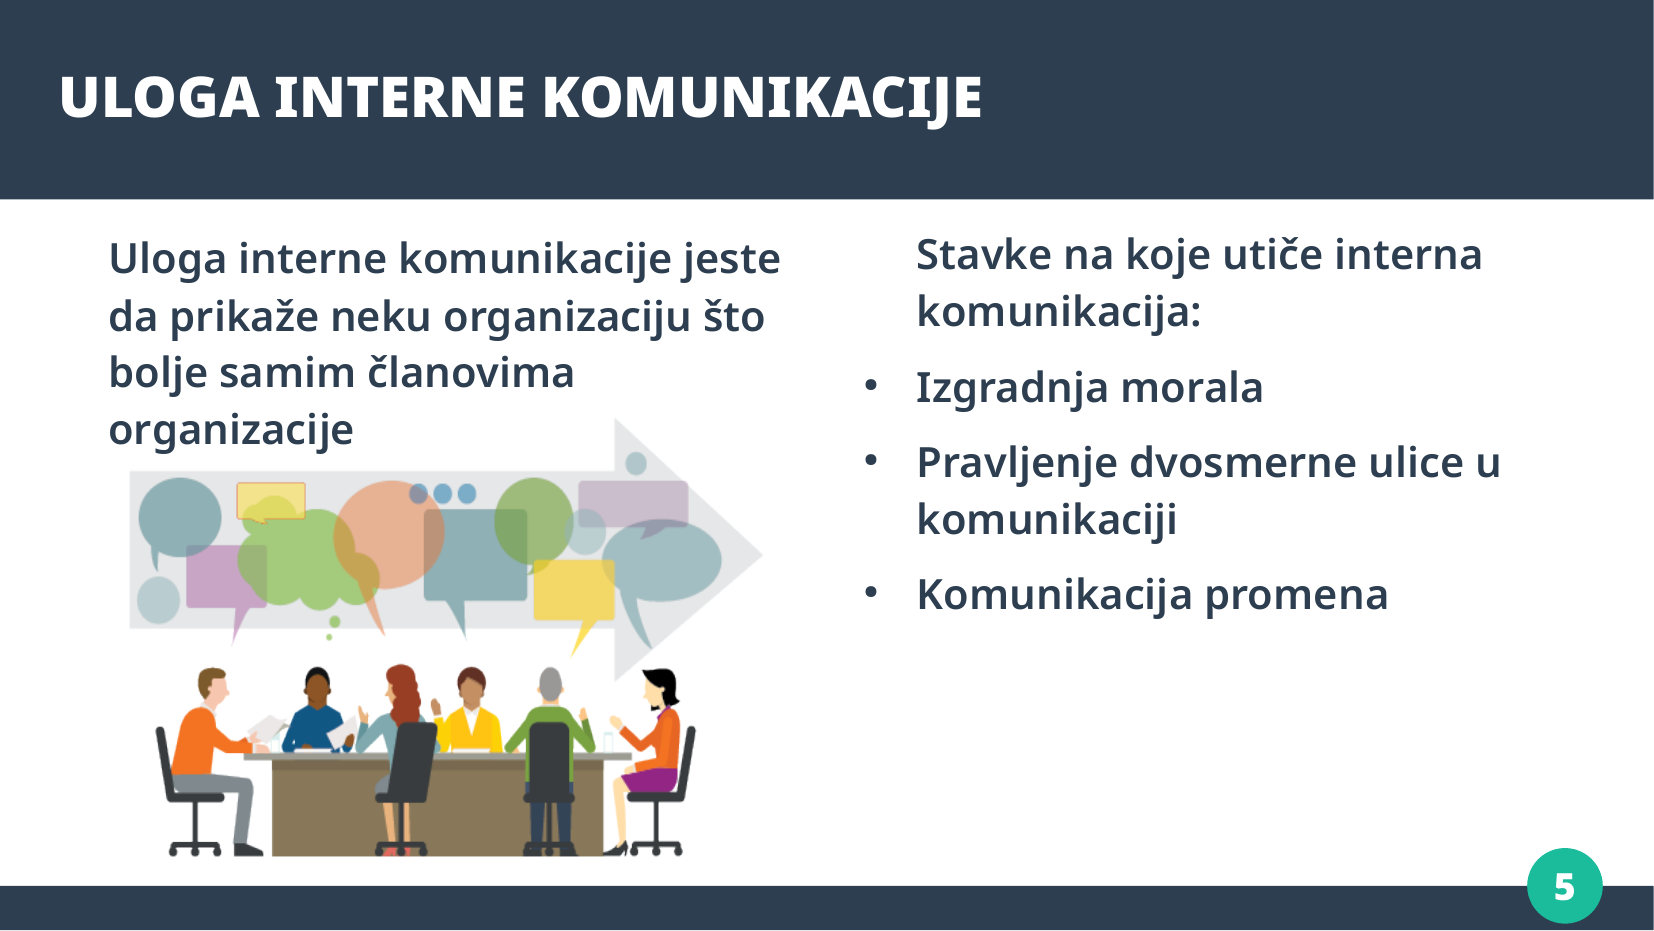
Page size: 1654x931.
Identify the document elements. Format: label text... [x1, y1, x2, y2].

picture [37, 412, 826, 863]
title ULOGA INTERNE KOMUNIKACIJE [59, 37, 1595, 155]
list Uloga interne komunikacije jeste da prikaže neku organizaciju što bolje samim članovima organizacije [37, 229, 787, 412]
list Stavke na koje utiče interna komunikacija: Izgradnja morala Pravljenje dvosmerne ulice u komunikaciji Komunikacija promena [845, 225, 1596, 864]
